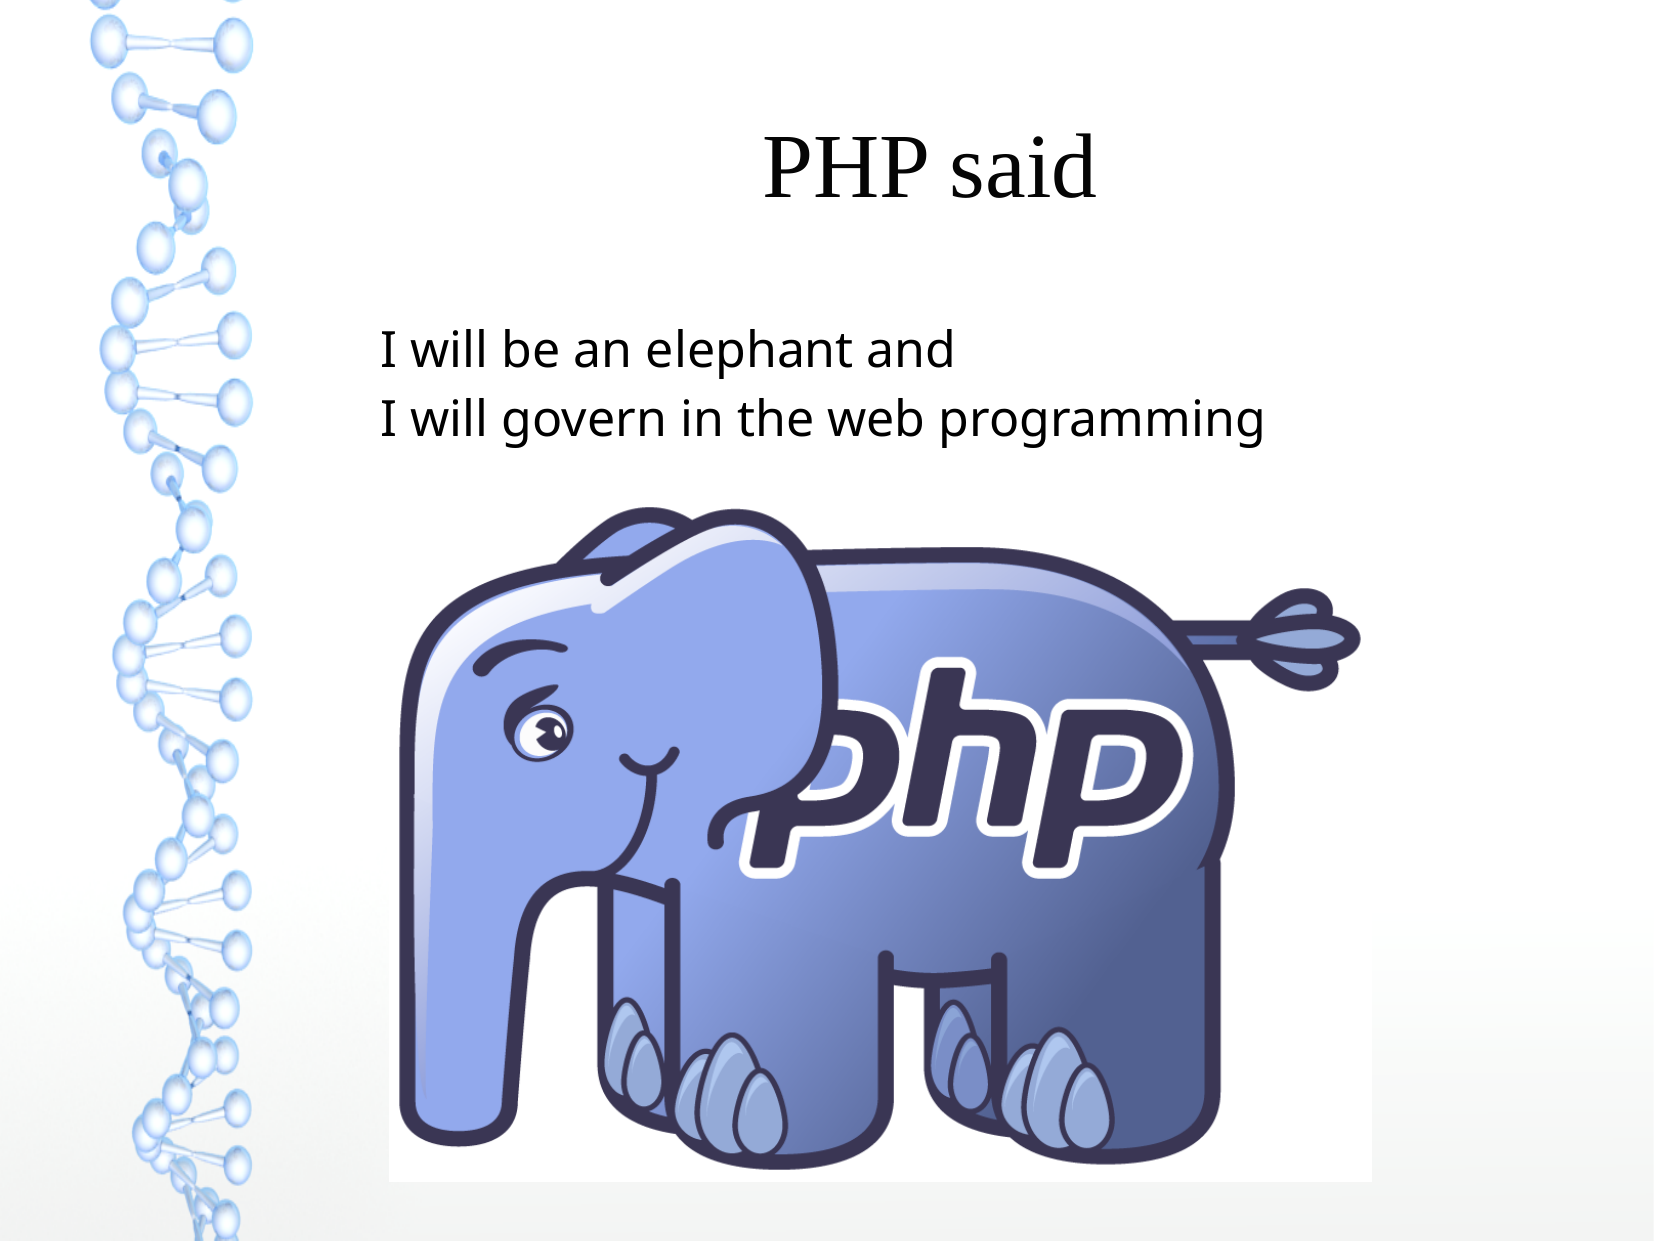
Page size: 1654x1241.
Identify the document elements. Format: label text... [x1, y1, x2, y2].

title PHP said [265, 89, 1595, 243]
text_box I will be an elephant and I will govern in the web programming [366, 307, 1335, 439]
picture [0, 0, 1654, 1241]
